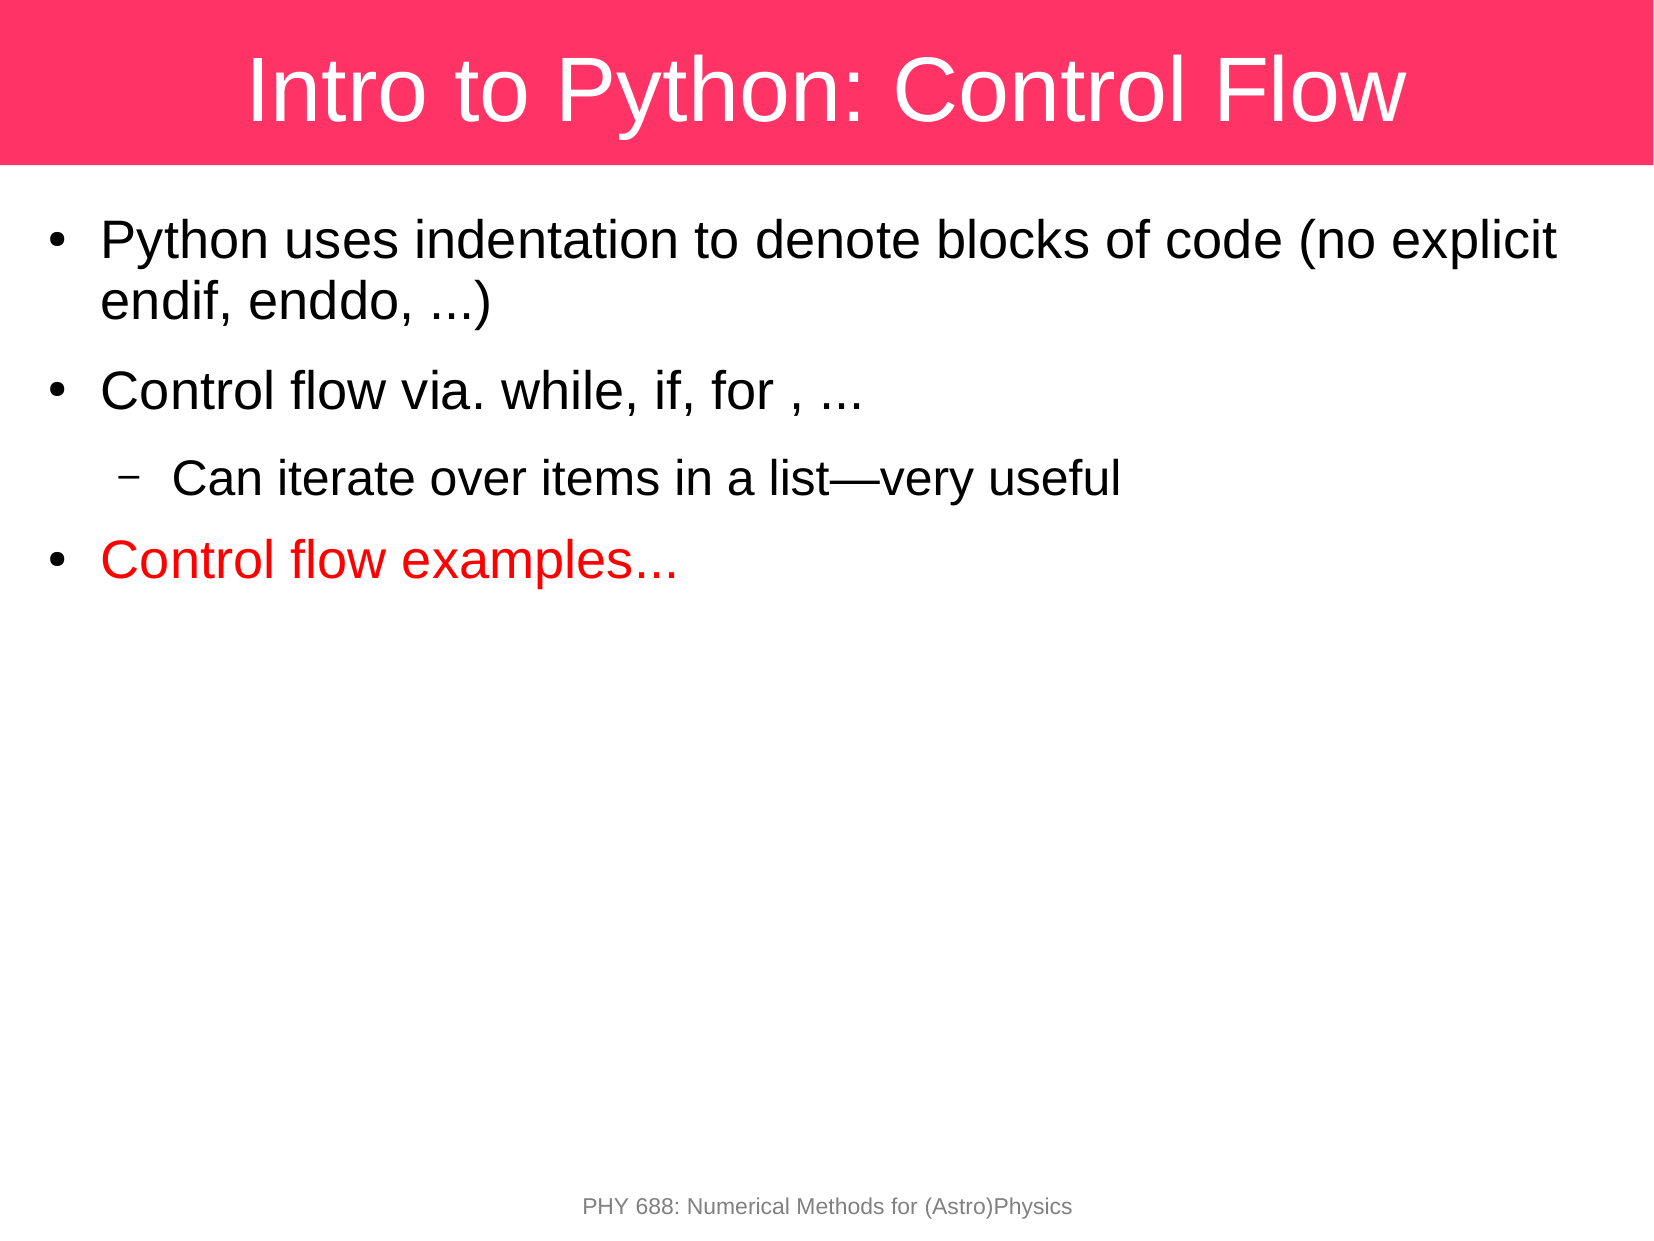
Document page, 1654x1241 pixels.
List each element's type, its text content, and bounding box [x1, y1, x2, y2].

title Intro to Python: Control Flow [82, 31, 1571, 148]
list Python uses indentation to denote blocks of code (no explicit endif, enddo, ...) Control flow via. while, if, for , ... Can iterate over items in a list—very useful Control flow examples... [30, 210, 1621, 1171]
